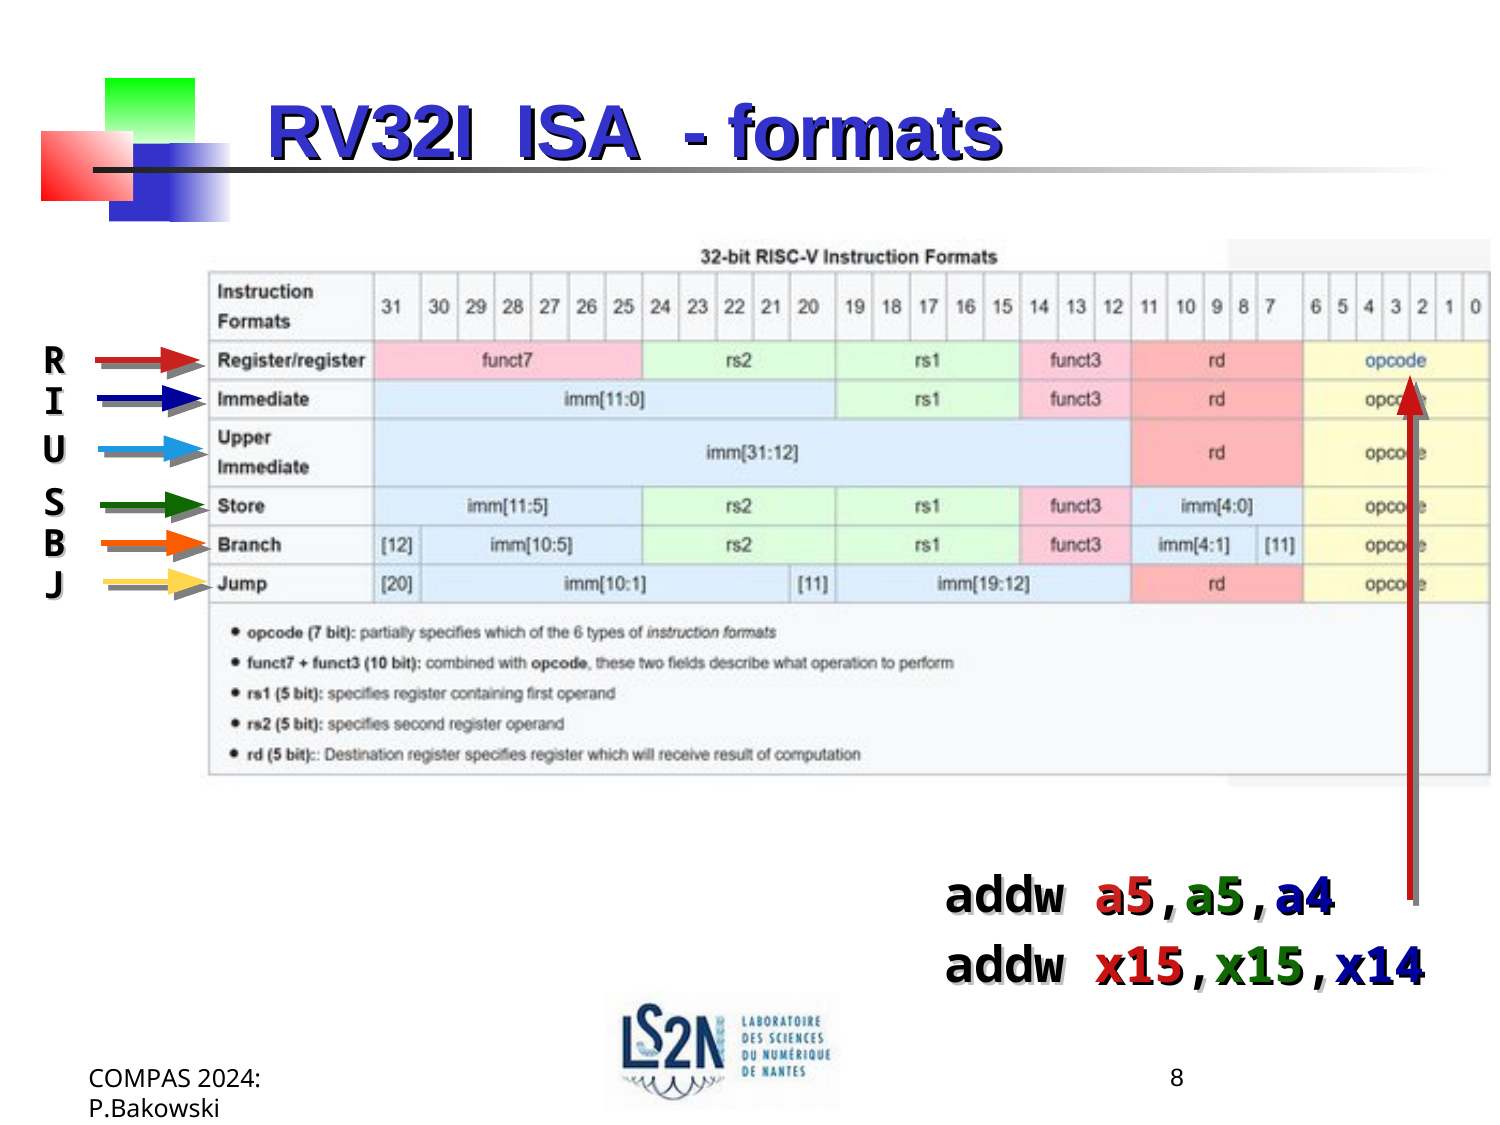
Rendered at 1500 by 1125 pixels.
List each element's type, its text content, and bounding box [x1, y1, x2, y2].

text_box U [28, 417, 108, 480]
text_box J [28, 553, 86, 613]
picture [200, 239, 1491, 787]
text_box R [28, 328, 86, 369]
text_box S [28, 470, 86, 511]
text_box addw x15,x15,x14 [930, 925, 1486, 1006]
text_box I [28, 369, 86, 417]
title RV32I ISA - formats [159, 74, 1111, 180]
picture [605, 991, 841, 1110]
text_box addw a5,a5,a4 [930, 855, 1396, 925]
text_box B [28, 511, 86, 553]
